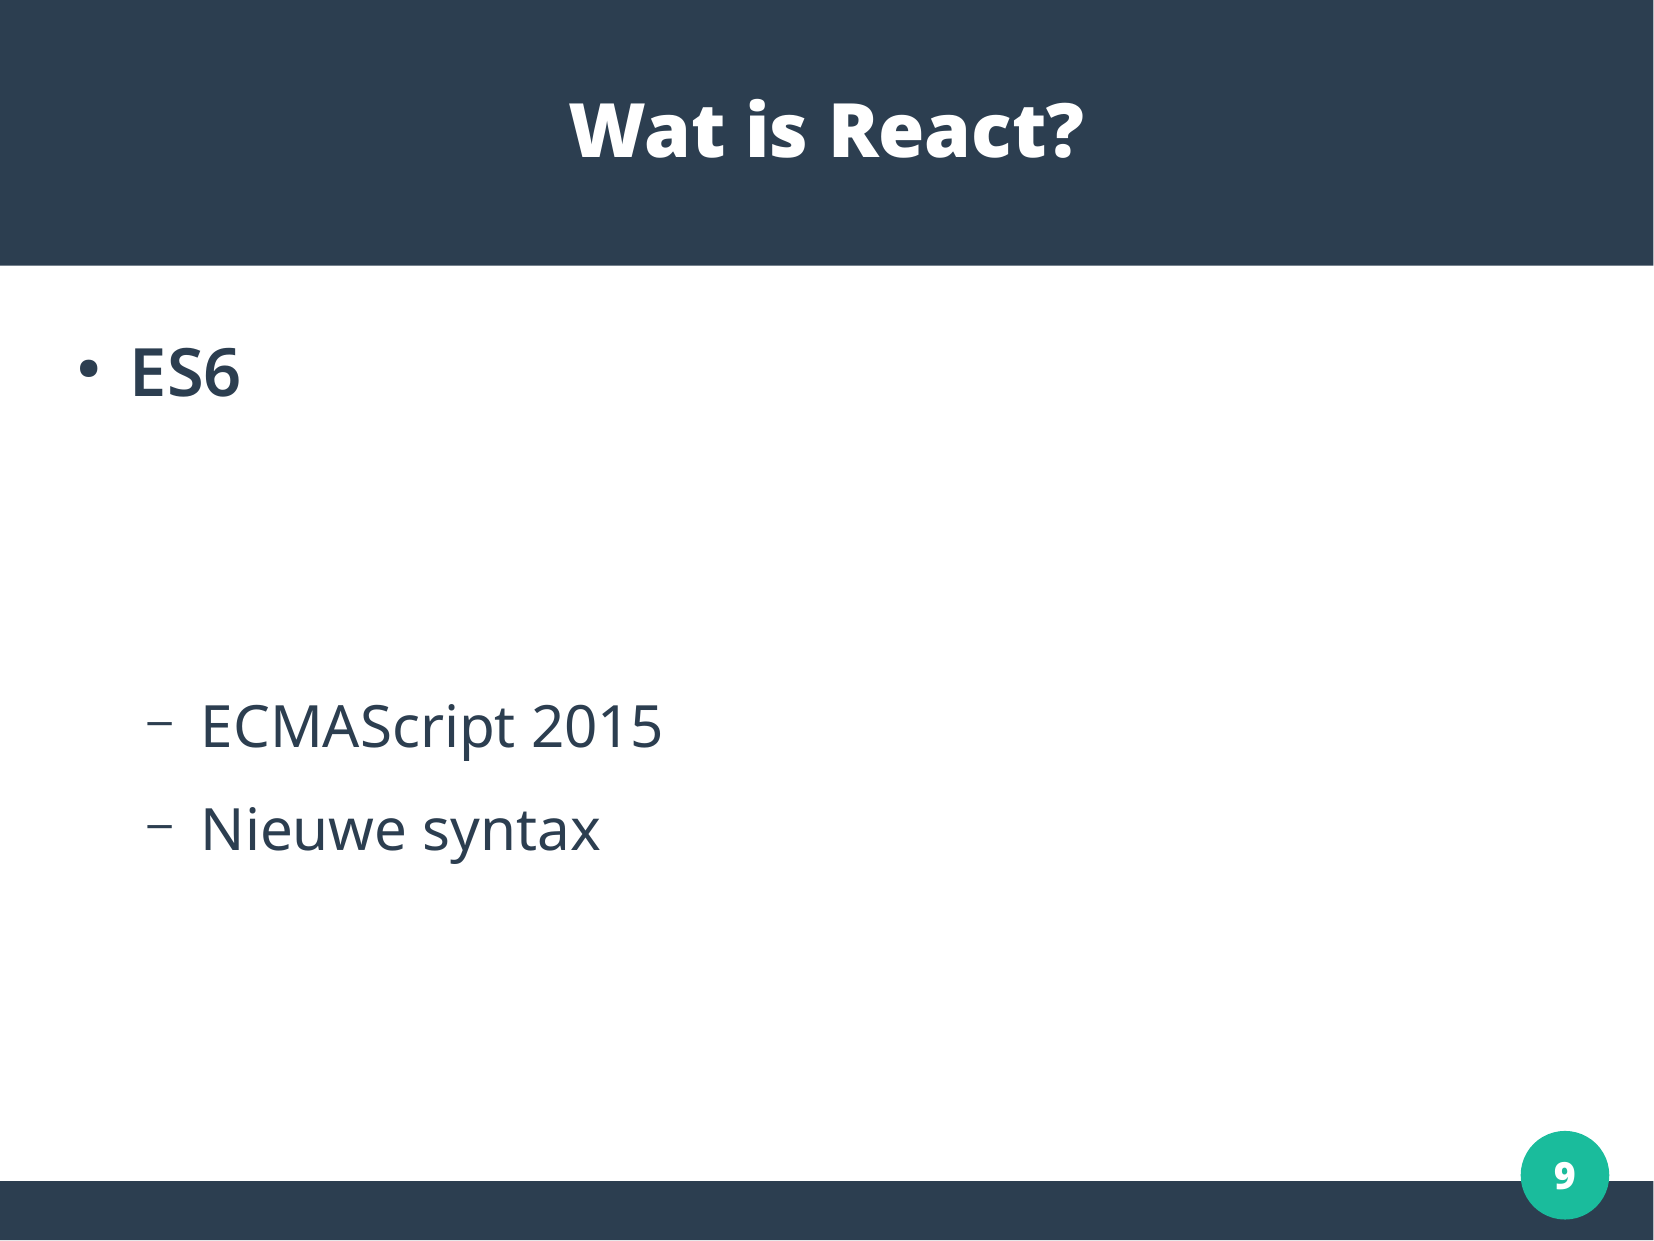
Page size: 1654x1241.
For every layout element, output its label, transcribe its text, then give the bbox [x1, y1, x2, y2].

list ES6 ECMAScript 2015 Nieuwe syntax [59, 324, 1595, 1152]
title Wat is React? [59, 49, 1595, 207]
